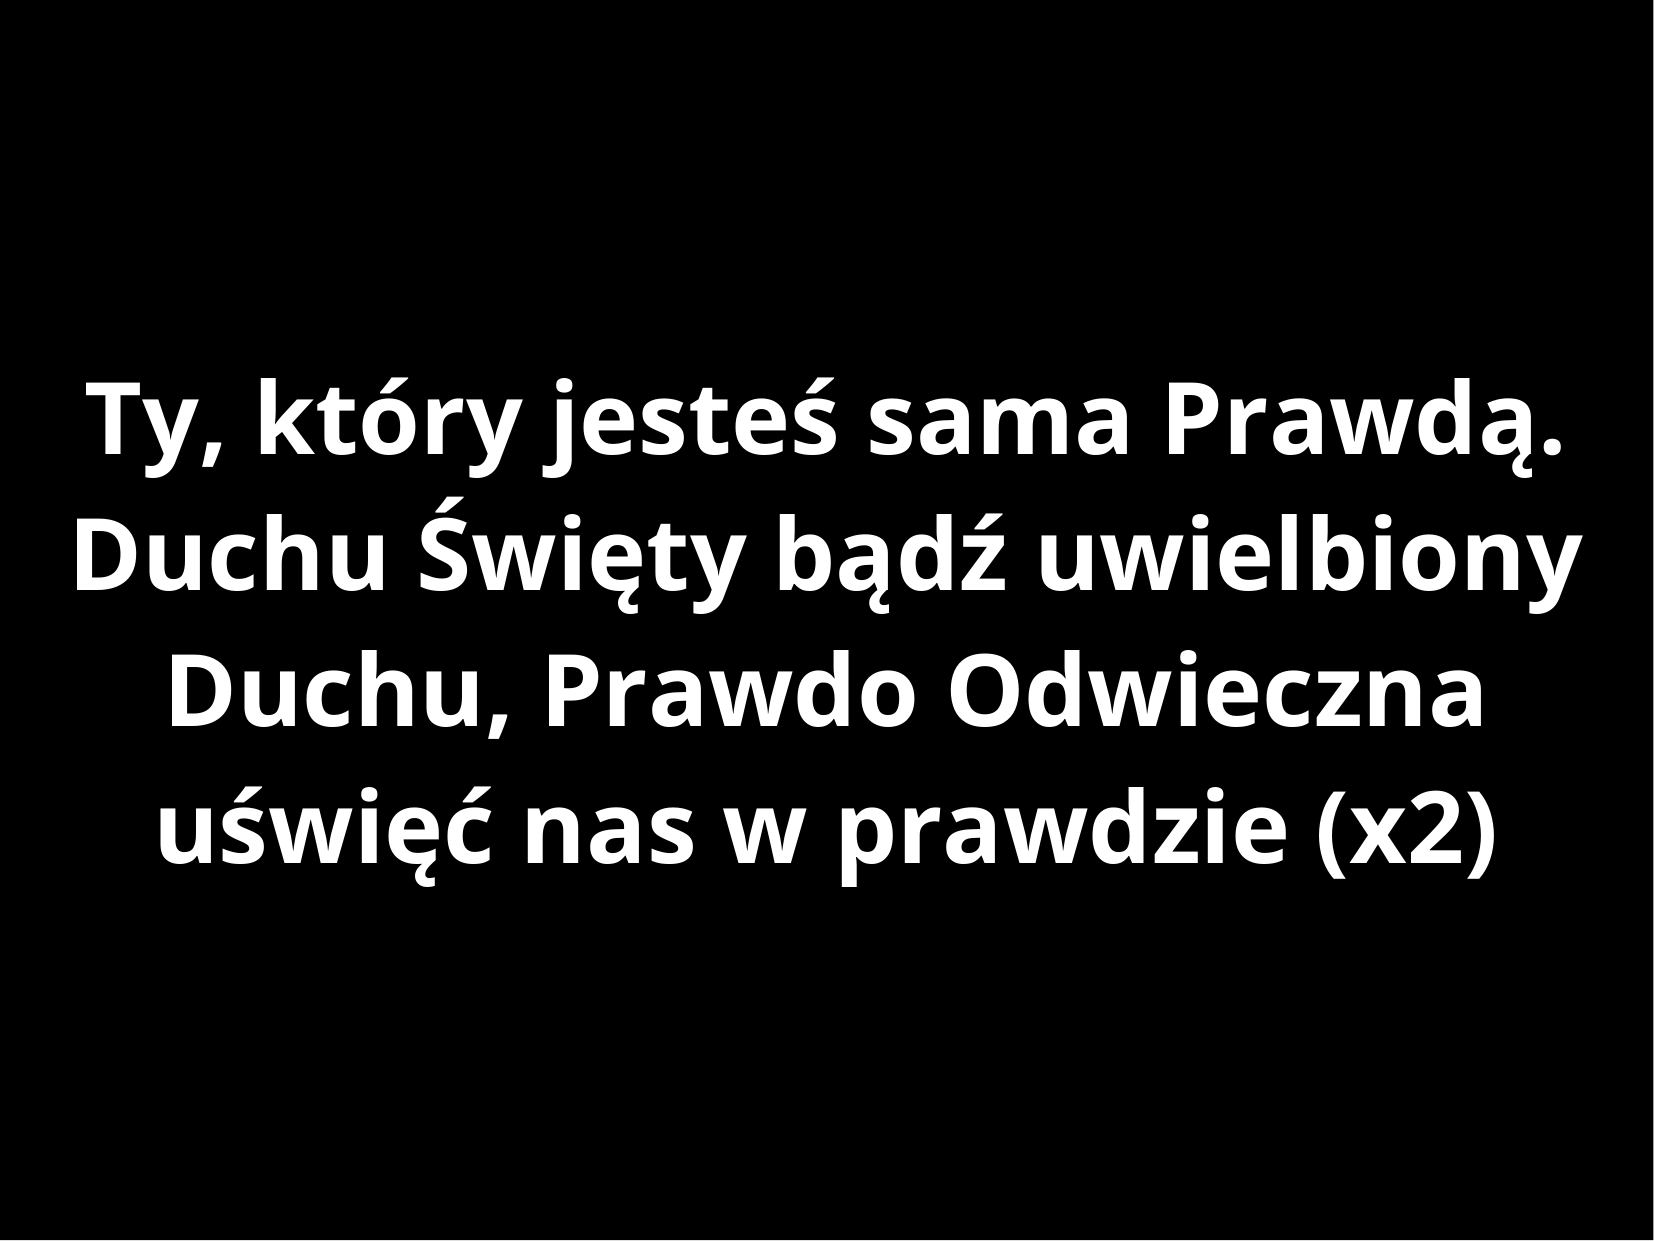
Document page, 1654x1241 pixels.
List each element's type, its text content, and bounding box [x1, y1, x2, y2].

title Ty, który jesteś sama Prawdą. Duchu Święty bądź uwielbiony Duchu, Prawdo Odwieczna uświęć nas w prawdzie (x2) [0, 0, 1654, 1241]
